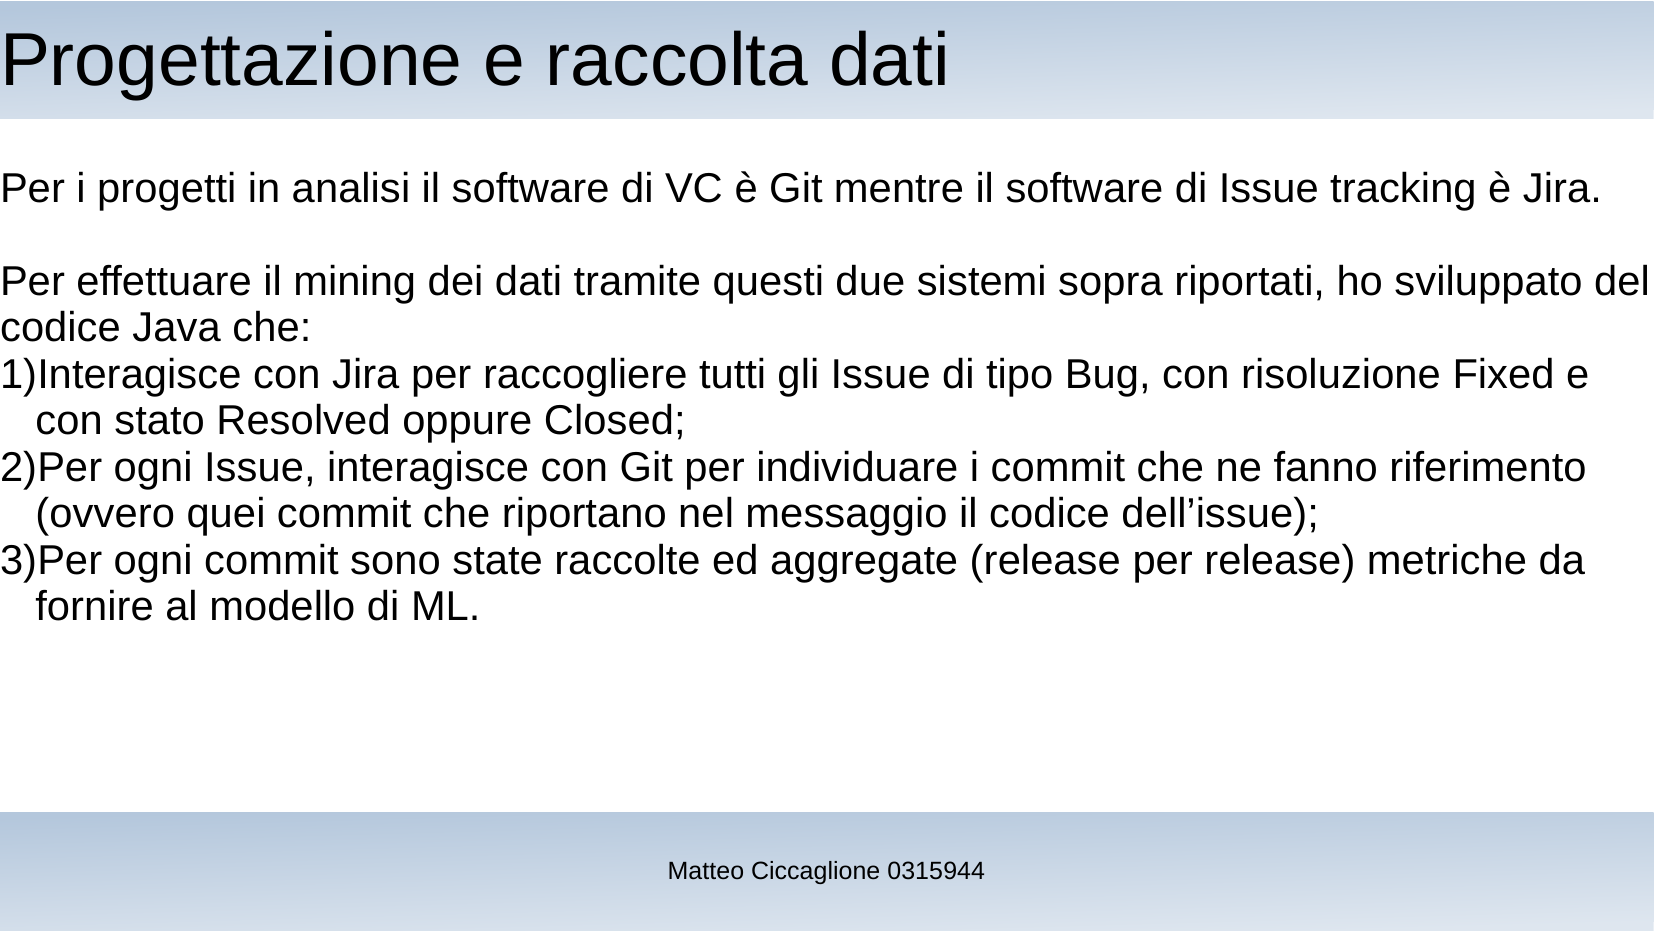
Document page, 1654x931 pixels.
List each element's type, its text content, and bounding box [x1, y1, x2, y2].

subtitle Per i progetti in analisi il software di VC è Git mentre il software di Issue tracking è Jira. Per effettuare il mining dei dati tramite questi due sistemi sopra riportati, ho sviluppato del codice Java che: Interagisce con Jira per raccogliere tutti gli Issue di tipo Bug, con risoluzione Fixed e con stato Resolved oppure Closed; Per ogni Issue, interagisce con Git per individuare i commit che ne fanno riferimento (ovvero quei commit che riportano nel messaggio il codice dell’issue); Per ogni commit sono state raccolte ed aggregate (release per release) metriche da fornire al modello di ML. [0, 119, 1654, 812]
title Progettazione e raccolta dati [0, 1, 1654, 119]
title Matteo Ciccaglione 0315944 [0, 812, 1654, 931]
